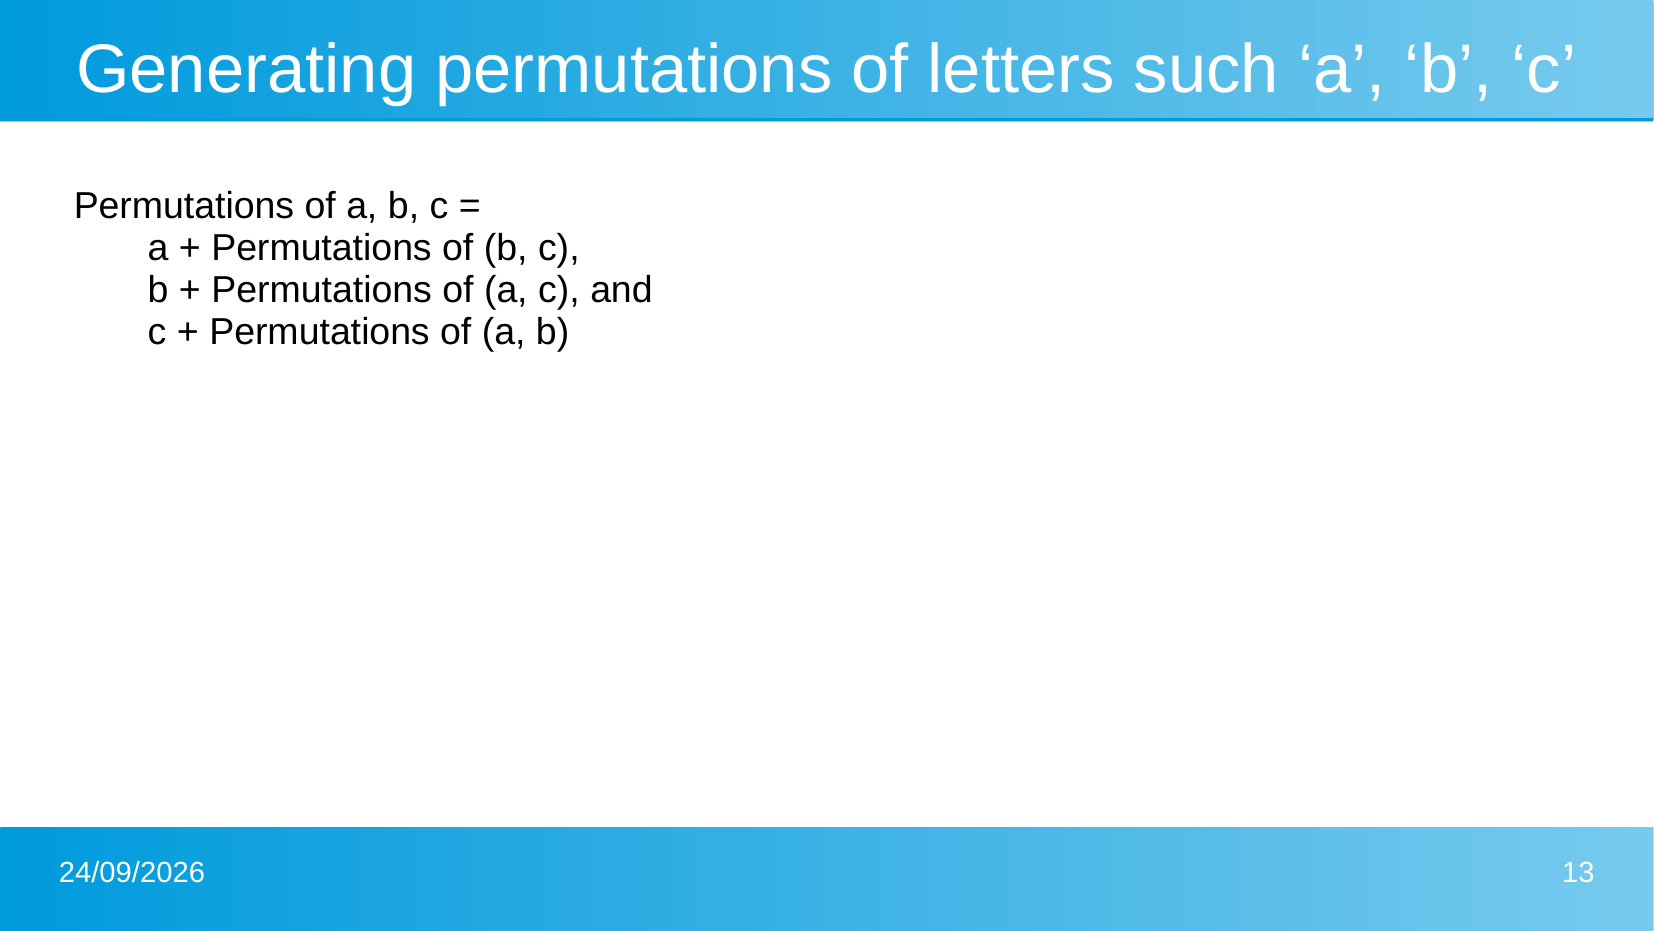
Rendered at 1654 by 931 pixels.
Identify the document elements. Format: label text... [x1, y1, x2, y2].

text_box Permutations of a, b, c = a + Permutations of (b, c), b + Permutations of (a, c), and c + Permutations of (a, b) [59, 177, 1565, 360]
title Generating permutations of letters such ‘a’, ‘b’, ‘c’ [59, 29, 1595, 108]
